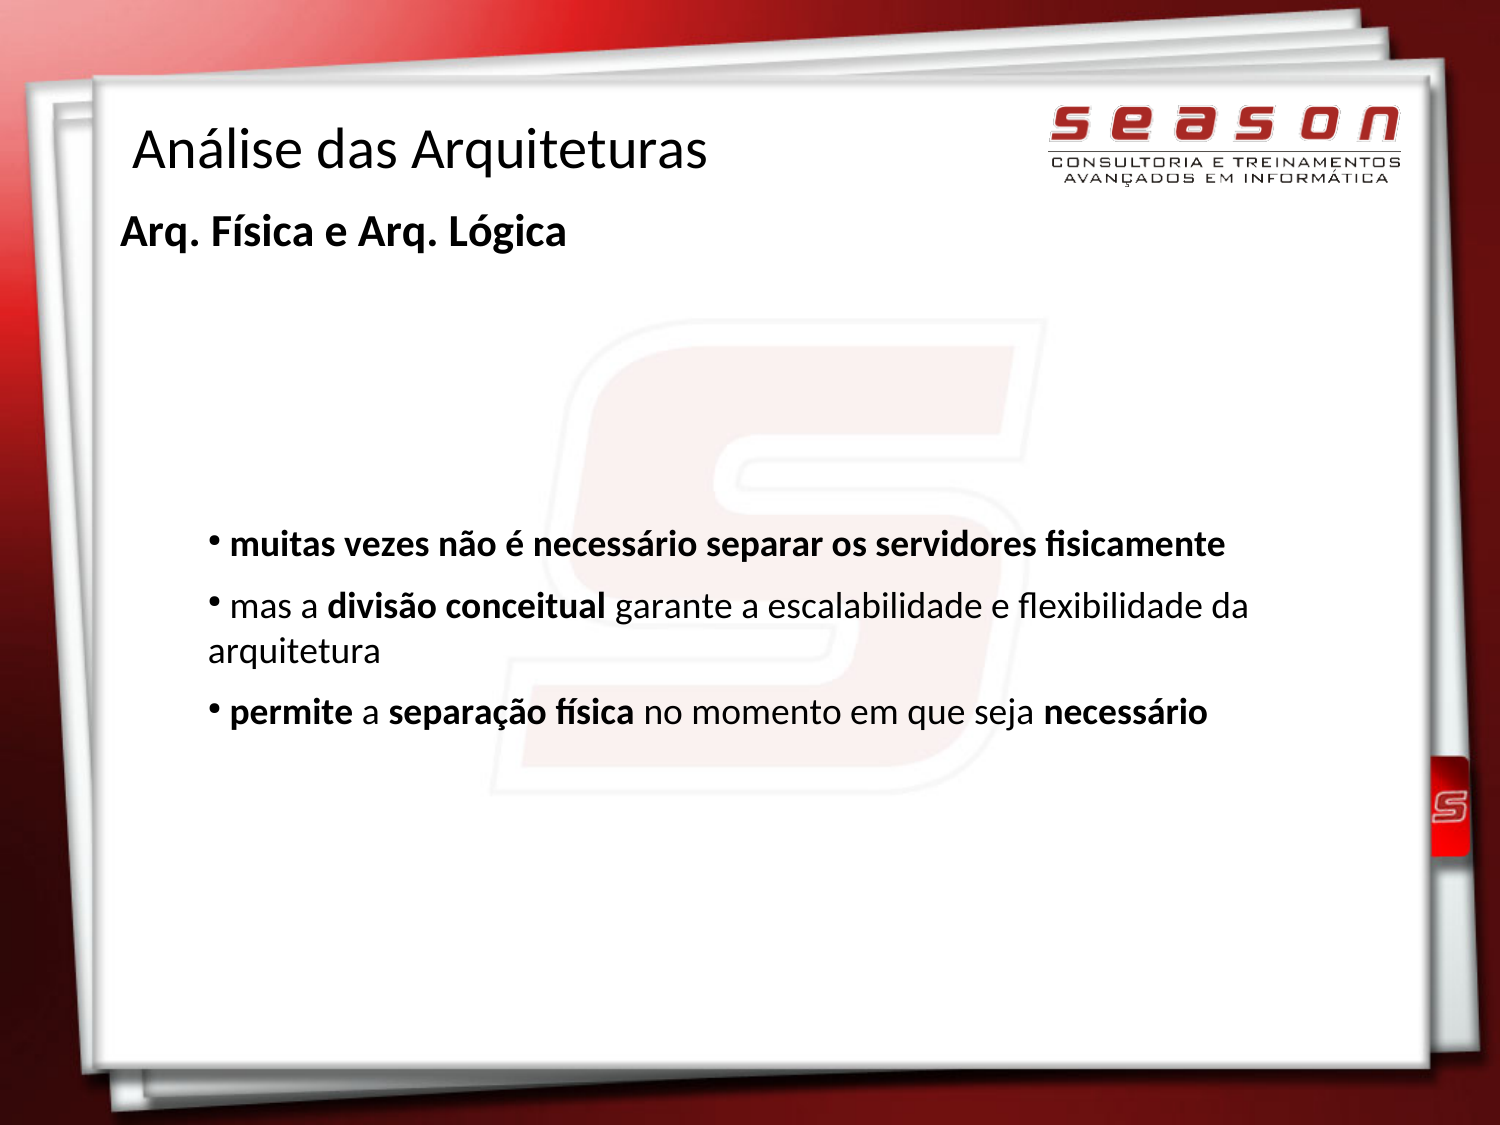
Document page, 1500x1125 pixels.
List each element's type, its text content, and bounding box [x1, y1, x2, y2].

text_box muitas vezes não é necessário separar os servidores fisicamente mas a divisão conceitual garante a escalabilidade e flexibilidade da arquitetura permite a separação física no momento em que seja necessário [207, 357, 1328, 894]
picture [0, 0, 1500, 1125]
title Análise das Arquiteturas [118, 33, 1394, 257]
text_box Arq. Física e Arq. Lógica [119, 200, 1240, 256]
